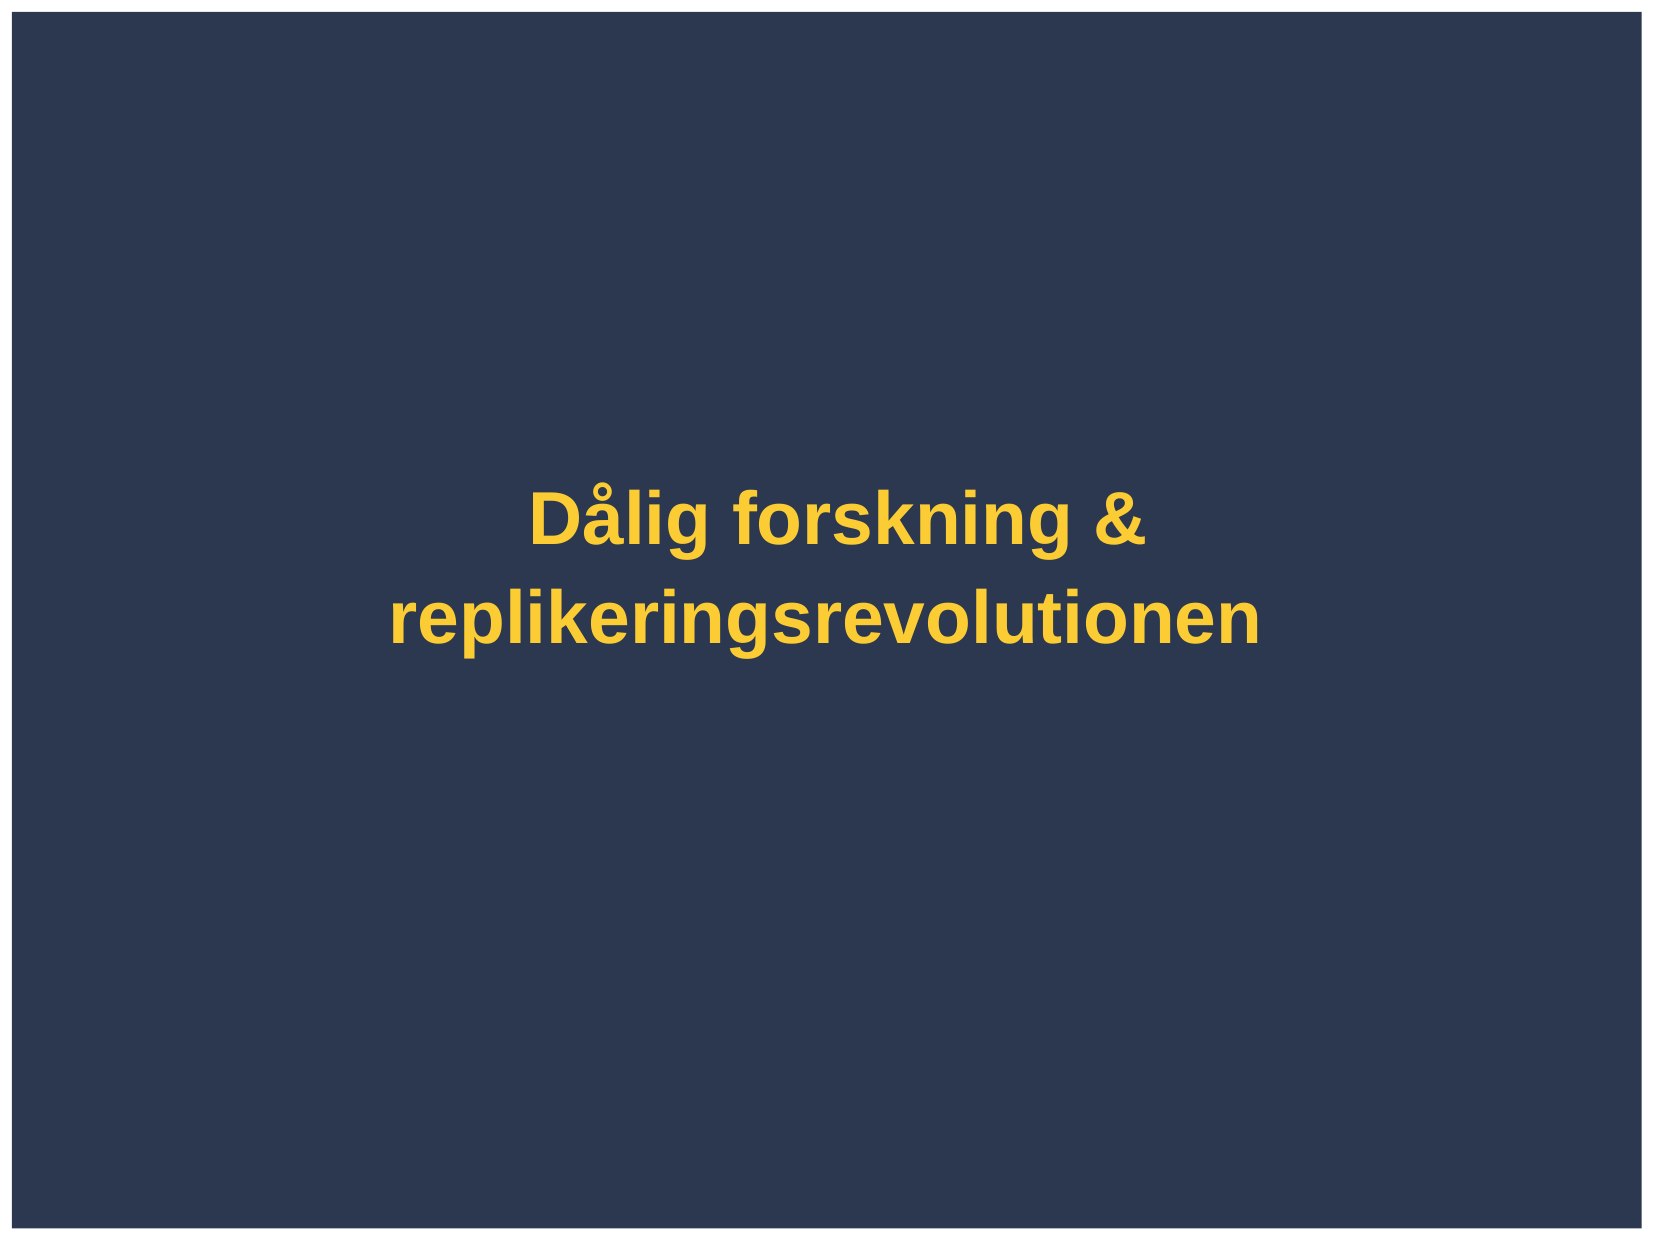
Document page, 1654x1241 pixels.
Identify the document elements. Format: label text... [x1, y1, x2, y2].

subtitle [11, 11, 1642, 1229]
title Dålig forskning & replikeringsrevolutionen [94, 466, 1583, 674]
